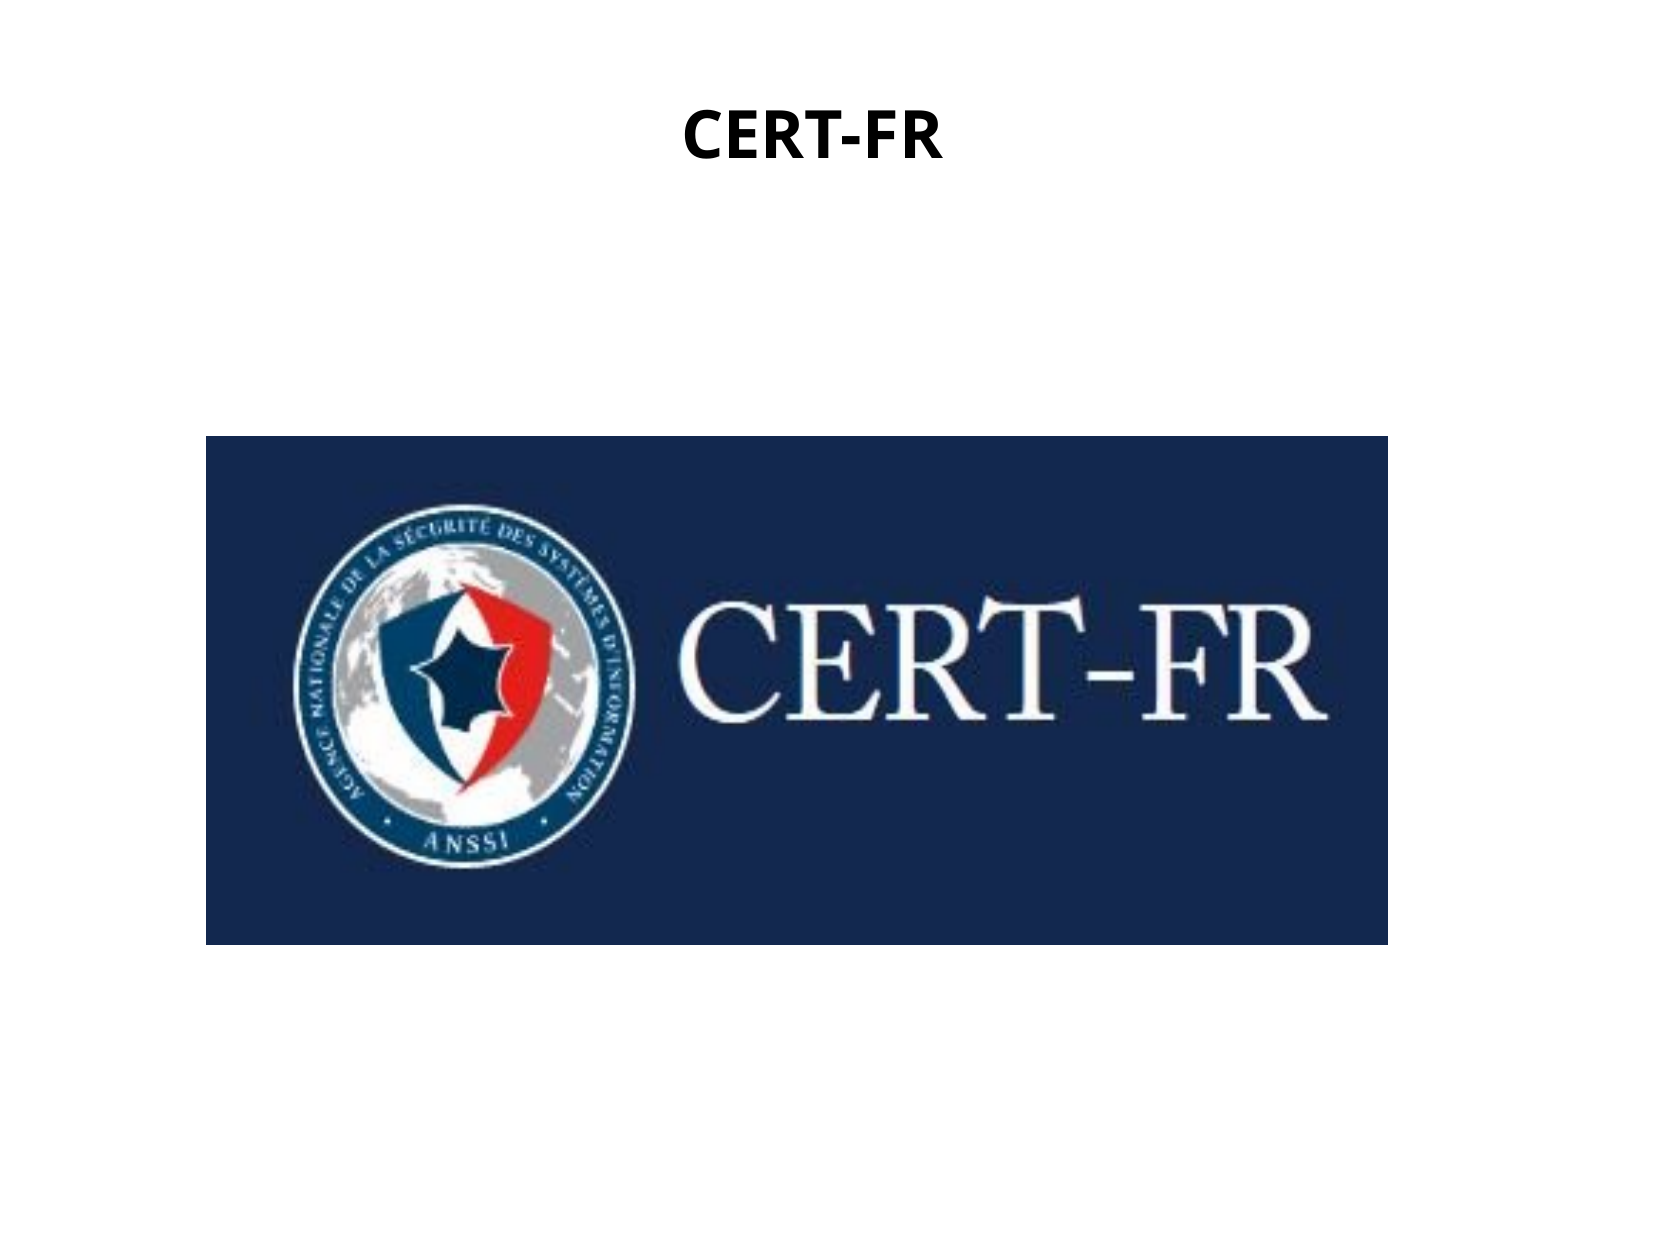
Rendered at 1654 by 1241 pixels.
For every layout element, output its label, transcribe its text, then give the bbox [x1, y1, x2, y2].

title CERT-FR [76, 29, 1565, 237]
picture [206, 436, 1388, 945]
